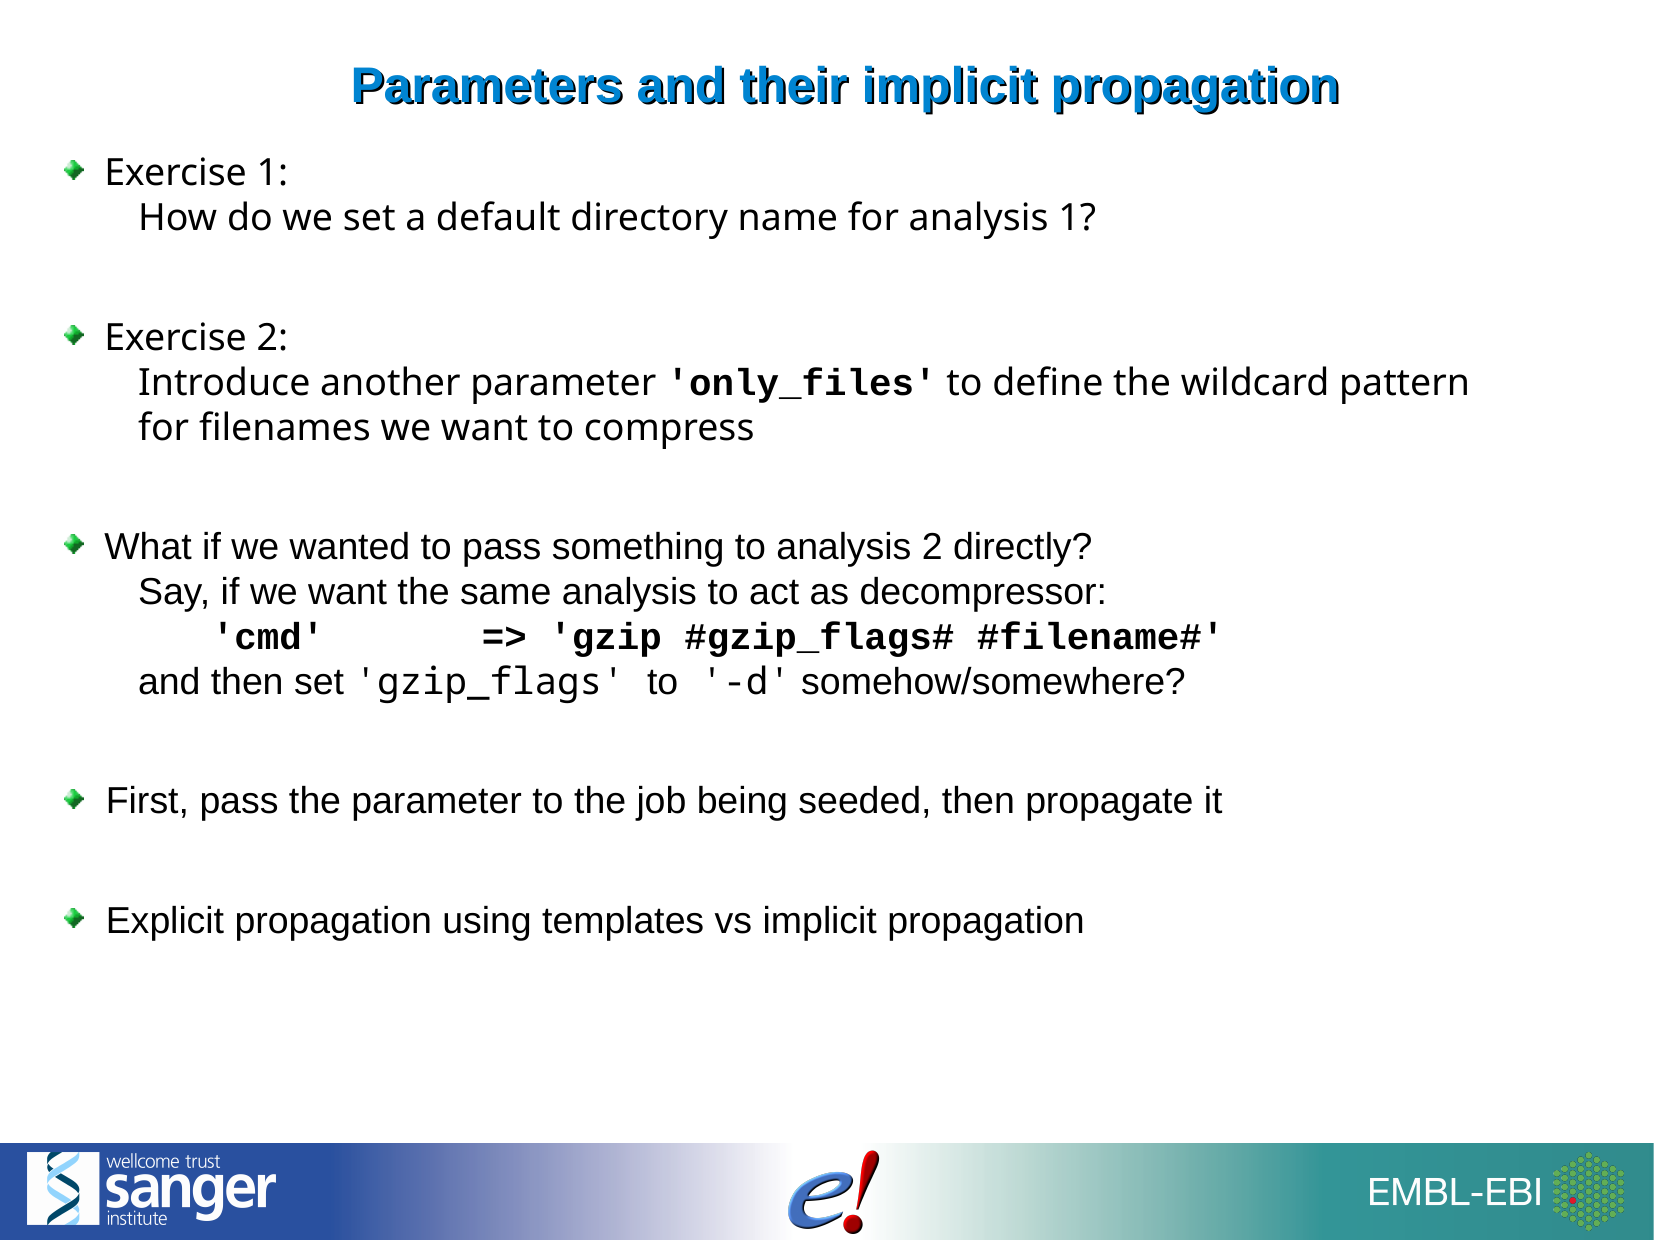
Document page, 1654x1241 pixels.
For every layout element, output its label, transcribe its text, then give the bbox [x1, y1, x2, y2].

picture [0, 1143, 1654, 1240]
title Parameters and their implicit propagation [82, 23, 1571, 128]
list Exercise 1: How do we set a default directory name for analysis 1? Exercise 2: Introduce another parameter 'only_files' to define the wildcard pattern for filenames we want to compress What if we wanted to pass something to analysis 2 directly? Say, if we want the same analysis to act as decompressor: 'cmd' => 'gzip #gzip_flags# #filename#' and then set 'gzip_flags' to '-d' somehow/somewhere? First, pass the parameter to the job being seeded, then propagate it Explicit propagation using templates vs implicit propagation [49, 132, 1625, 1162]
